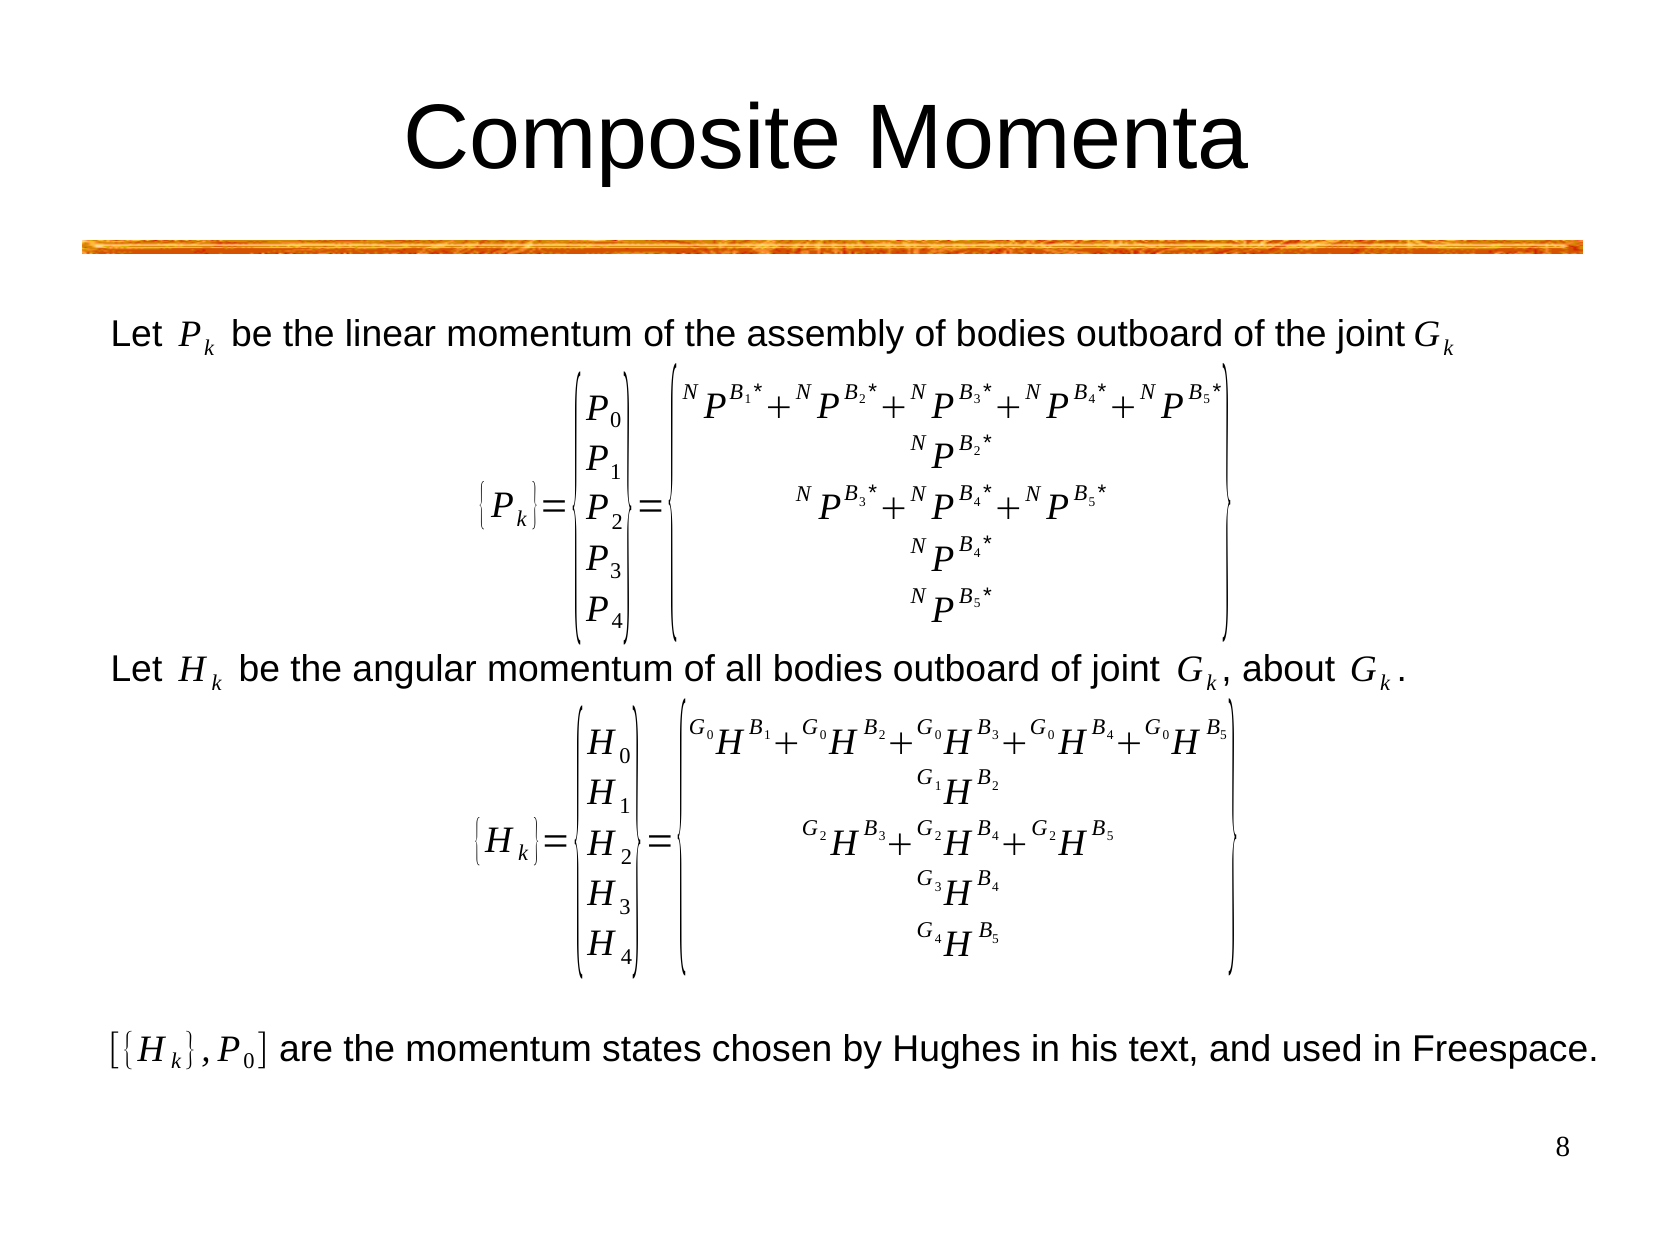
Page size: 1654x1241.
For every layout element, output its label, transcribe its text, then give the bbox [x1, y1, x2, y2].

title Composite Momenta [82, 56, 1571, 218]
picture [82, 240, 1583, 254]
chart [103, 312, 1609, 1074]
